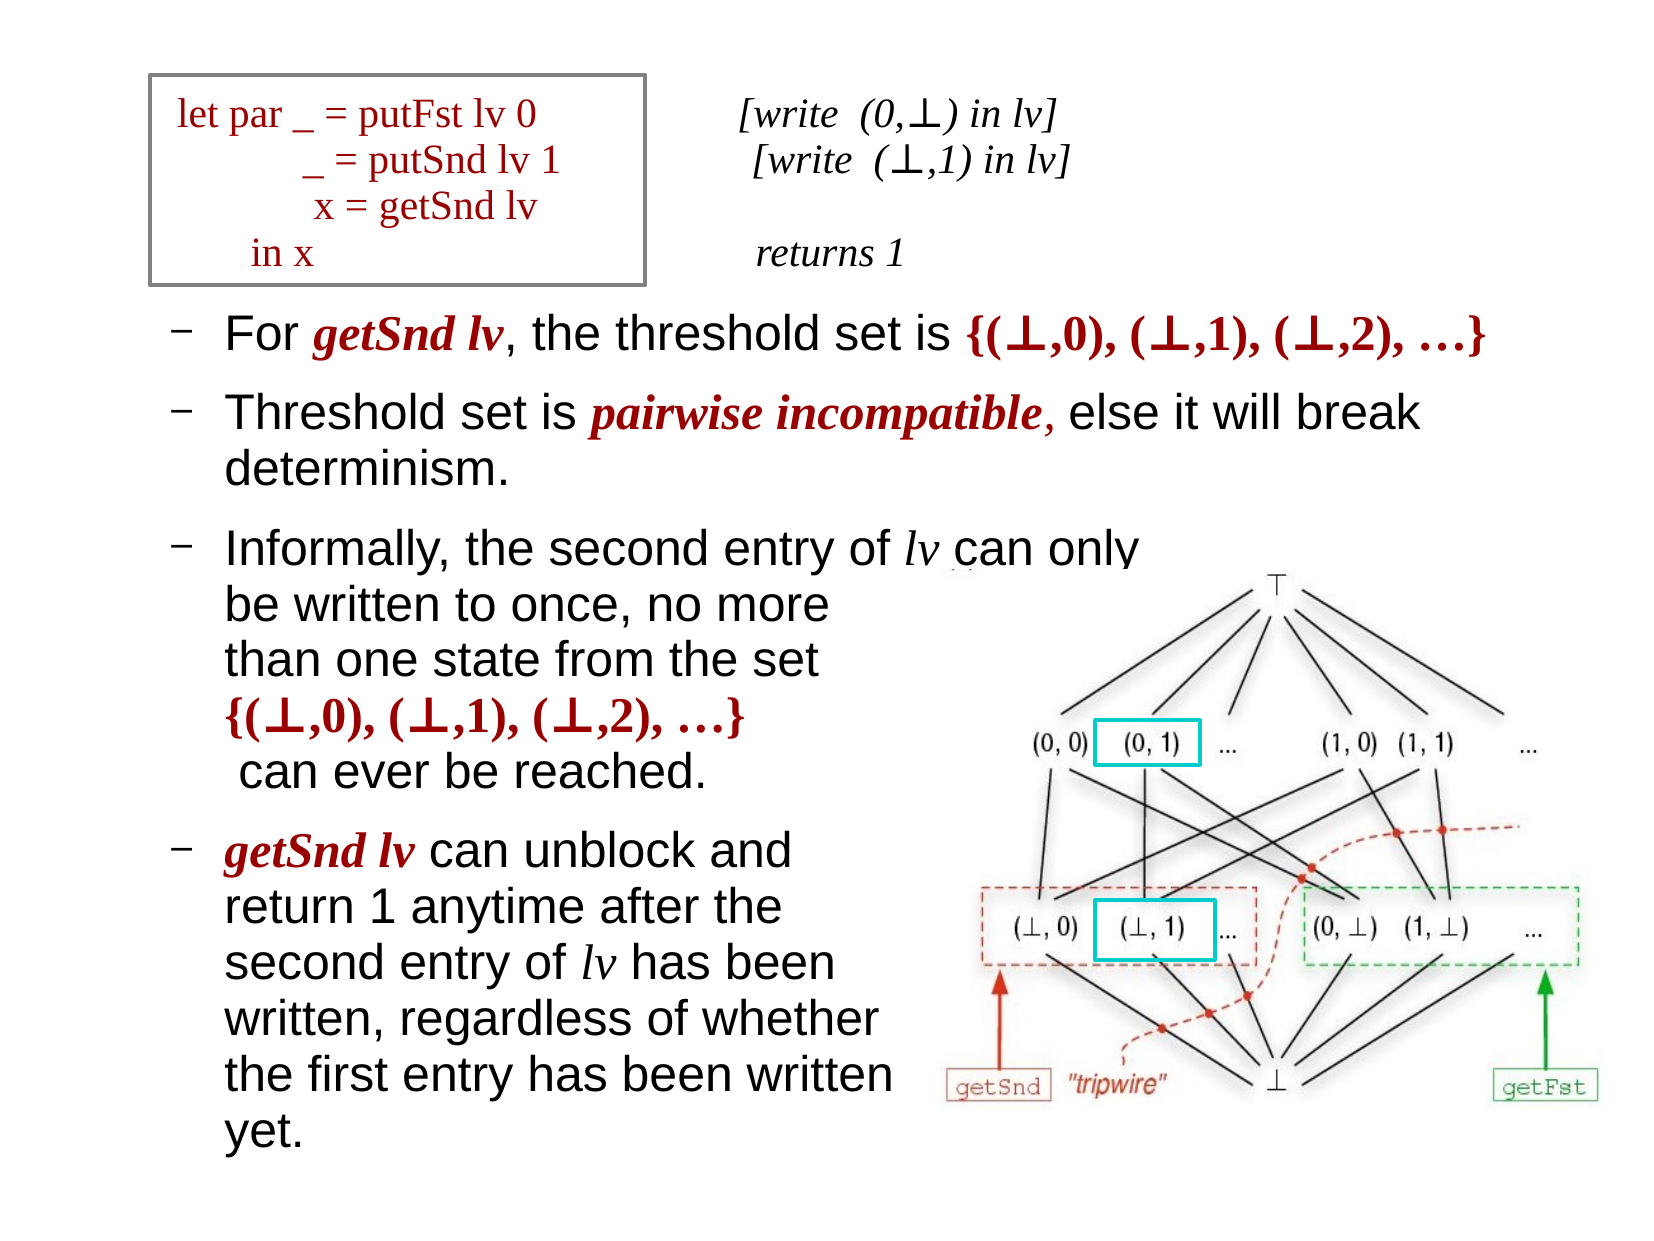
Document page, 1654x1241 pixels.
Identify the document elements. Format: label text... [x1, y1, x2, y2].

list let par _ = putFst lv 0 [write (0,⊥) in lv] _ = putSnd lv 1 [write (⊥,1) in lv] x = getSnd lv in x returns 1 For getSnd lv, the threshold set is {(⊥,0), (⊥,1), (⊥,2), …} Threshold set is pairwise incompatible, else it will break determinism. Informally, the second entry of lv can only be written to once, no more than one state from the set {(⊥,0), (⊥,1), (⊥,2), …} can ever be reached. getSnd lv can unblock and return 1 anytime after the second entry of lv has been written, regardless of whether the first entry has been written yet. [82, 90, 1571, 1241]
text_box [150, 75, 646, 286]
text_box [1095, 900, 1216, 961]
picture [930, 569, 1606, 1111]
text_box [1095, 720, 1201, 766]
